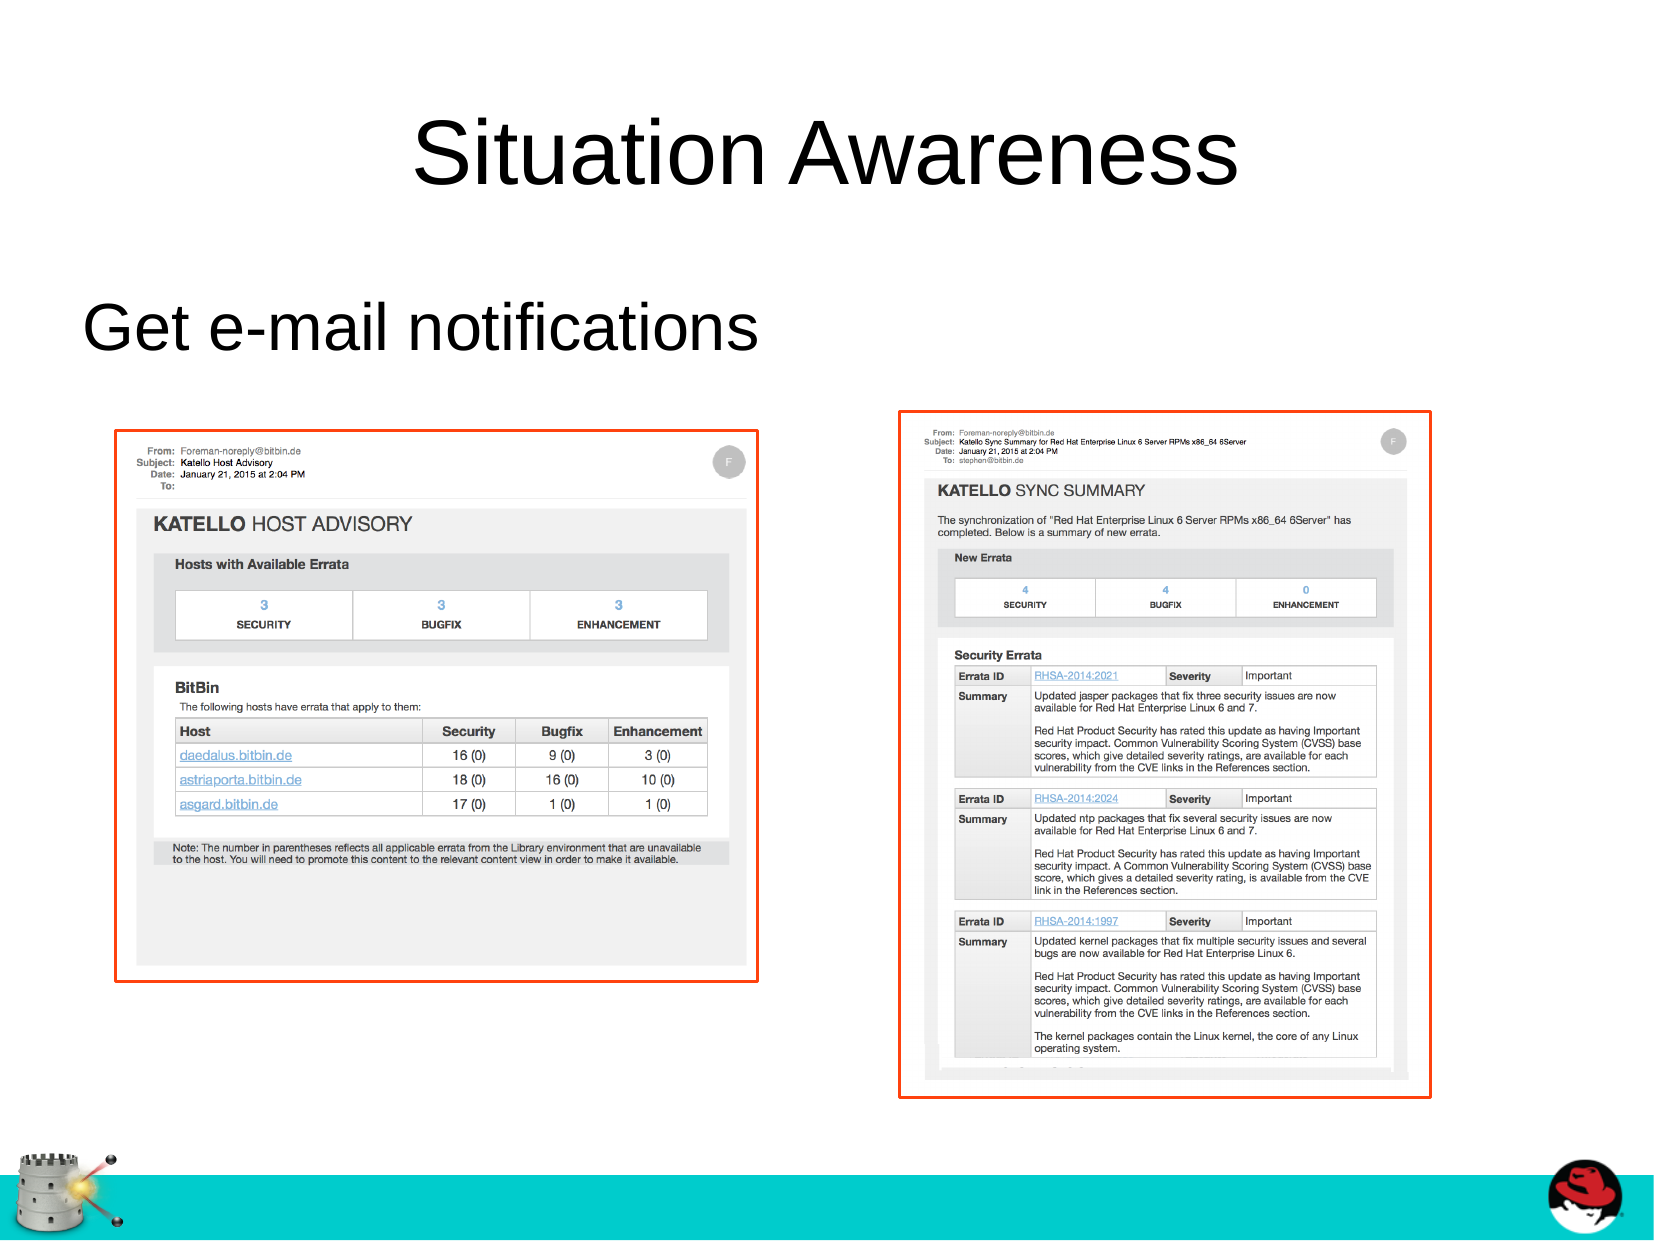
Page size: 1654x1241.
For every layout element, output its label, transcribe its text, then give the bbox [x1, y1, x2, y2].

list Get e-mail notifications [82, 290, 1571, 1010]
picture [1547, 1157, 1630, 1235]
picture [901, 413, 1430, 1096]
picture [117, 432, 756, 981]
title Situation Awareness [82, 49, 1571, 257]
picture [5, 1138, 130, 1241]
